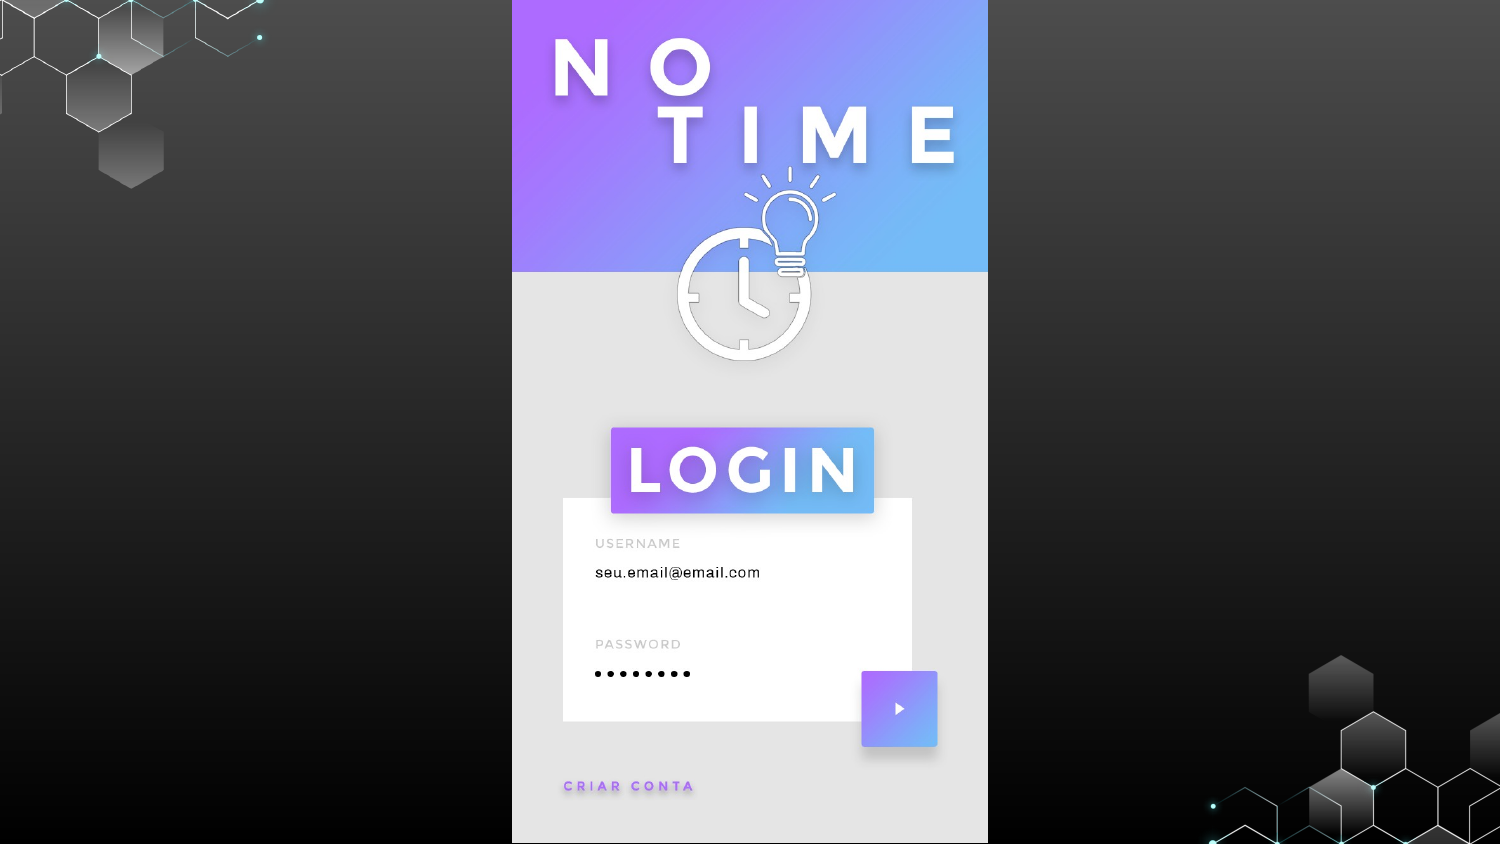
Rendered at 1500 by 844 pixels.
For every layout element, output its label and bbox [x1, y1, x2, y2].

picture [512, 0, 988, 844]
picture [1191, 656, 1500, 844]
picture [0, 0, 283, 189]
